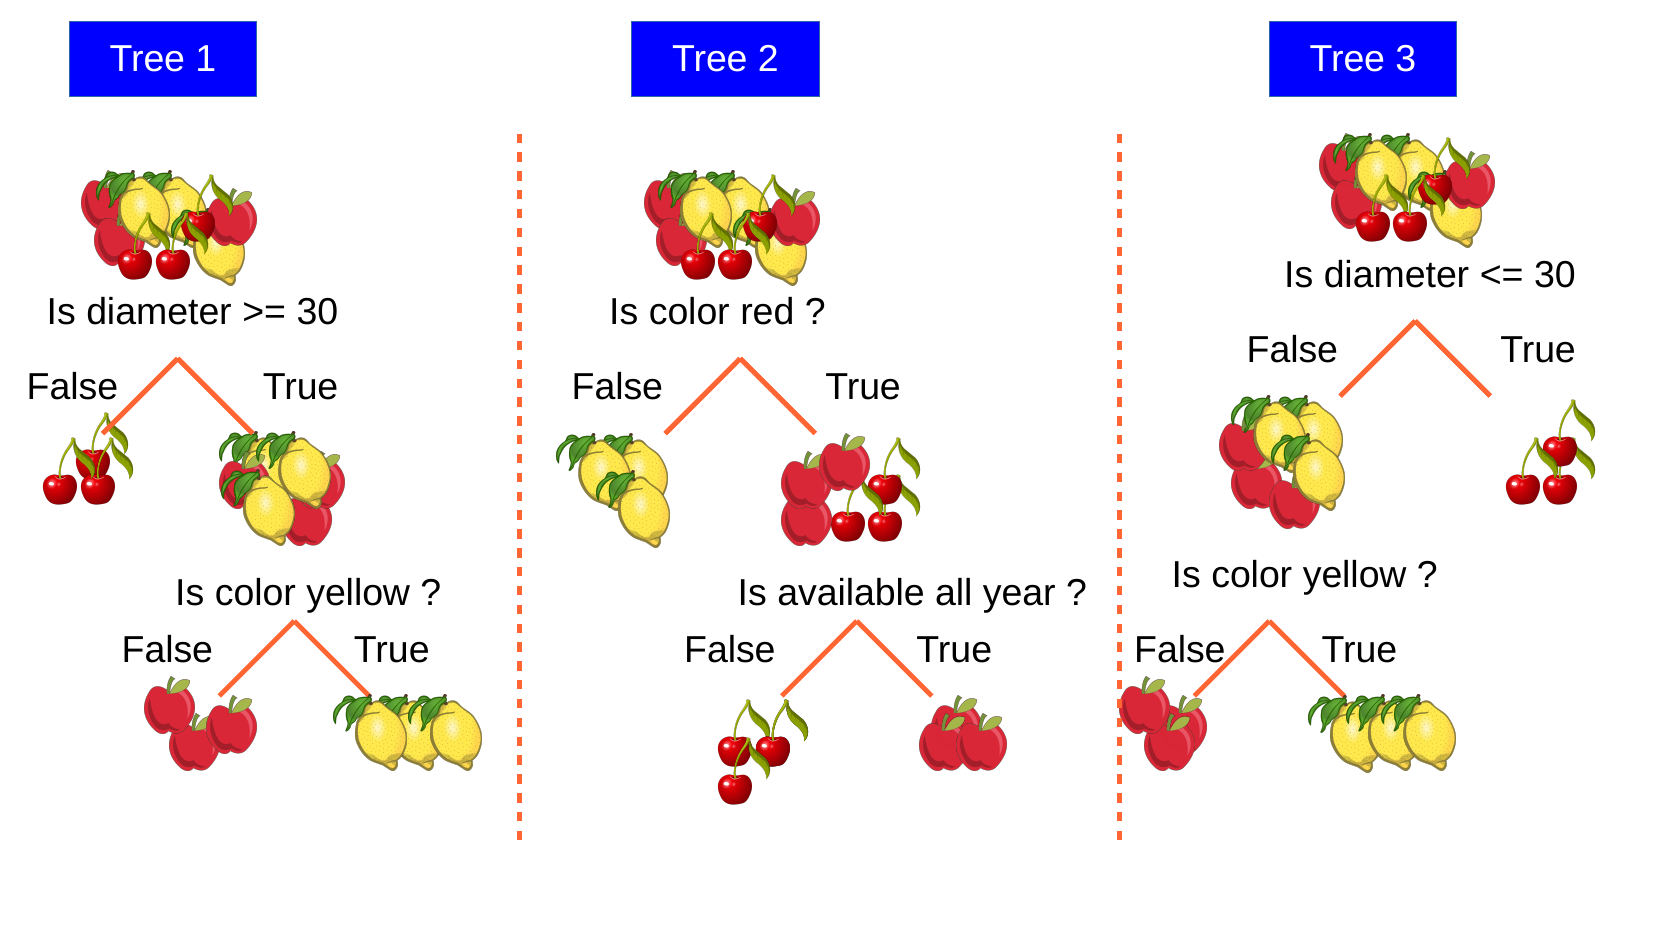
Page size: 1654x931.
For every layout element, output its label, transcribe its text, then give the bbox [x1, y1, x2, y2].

text_box True [1485, 321, 1591, 378]
picture [556, 433, 670, 548]
text_box Tree 1 [69, 21, 257, 97]
text_box False [1119, 621, 1241, 678]
picture [644, 170, 820, 283]
text_box True [810, 358, 916, 416]
picture [219, 431, 345, 547]
text_box False [106, 621, 228, 678]
text_box Is available all year ? [722, 564, 1102, 622]
picture [919, 695, 1007, 772]
picture [706, 695, 820, 809]
text_box True [339, 621, 445, 678]
text_box Is color red ? [594, 283, 916, 341]
text_box Tree 3 [1269, 21, 1457, 97]
picture [1319, 133, 1495, 246]
text_box False [556, 358, 678, 416]
picture [81, 170, 257, 283]
picture [1119, 678, 1207, 772]
text_box True [248, 358, 354, 416]
text_box False [11, 358, 133, 416]
text_box False [669, 621, 791, 678]
text_box True [1306, 621, 1428, 678]
picture [333, 694, 482, 772]
text_box False [1231, 321, 1353, 378]
text_box Is diameter <= 30 [1269, 246, 1591, 303]
text_box Is diameter >= 30 [31, 283, 354, 341]
text_box Is color yellow ? [1156, 546, 1453, 603]
text_box Is color yellow ? [160, 564, 457, 622]
picture [1308, 694, 1456, 773]
text_box Tree 2 [631, 21, 820, 97]
picture [144, 678, 257, 772]
picture [1219, 395, 1345, 529]
text_box True [901, 621, 1007, 678]
picture [1494, 395, 1607, 509]
picture [781, 433, 932, 547]
picture [31, 408, 145, 509]
